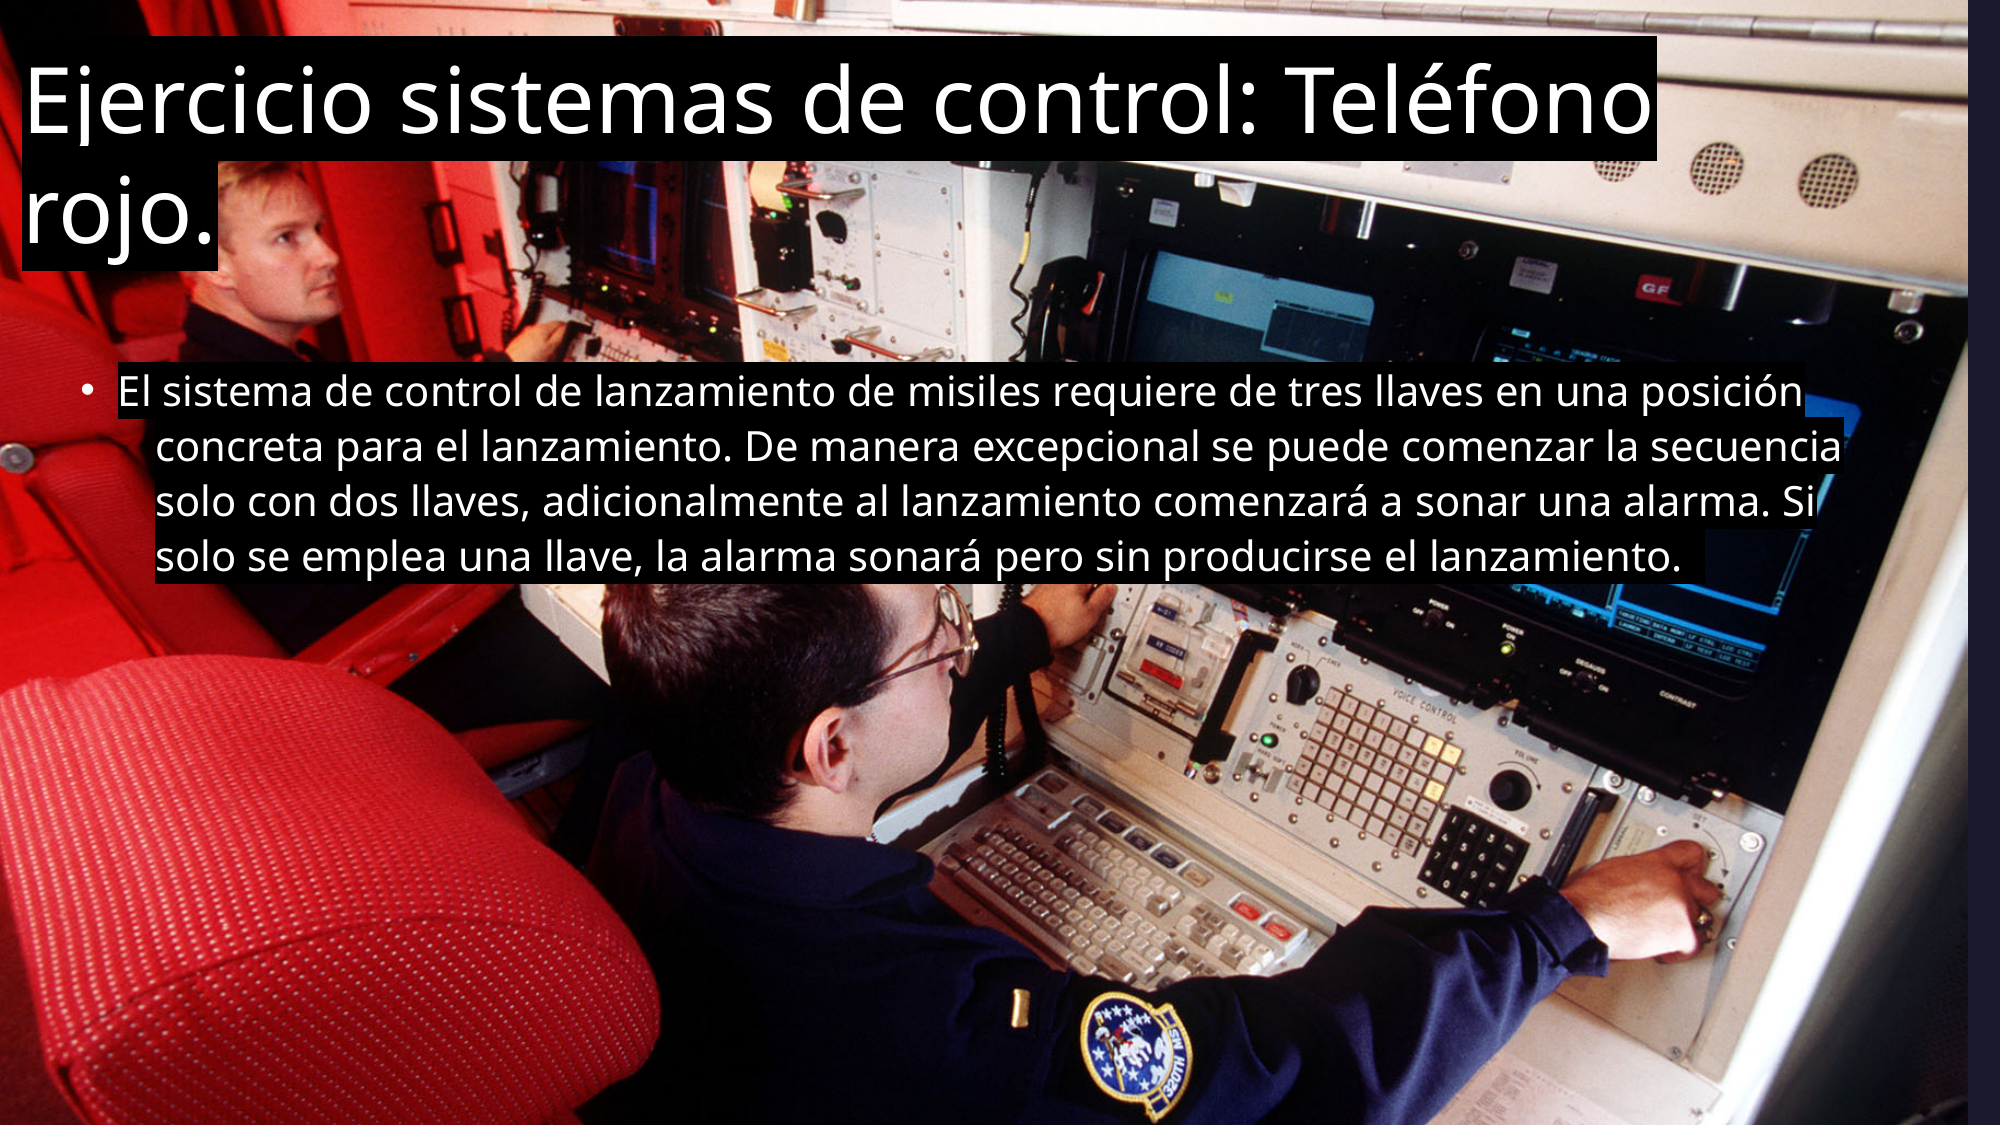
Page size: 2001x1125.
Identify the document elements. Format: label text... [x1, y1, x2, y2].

title Ejercicio sistemas de control: Teléfono rojo. [22, 42, 1842, 286]
picture [0, 0, 1968, 1125]
list El sistema de control de lanzamiento de misiles requiere de tres llaves en una posición concreta para el lanzamiento. De manera excepcional se puede comenzar la secuencia solo con dos llaves, adicionalmente al lanzamiento comenzará a sonar una alarma. Si solo se emplea una llave, la alarma sonará pero sin producirse el lanzamiento. [80, 359, 1900, 1013]
